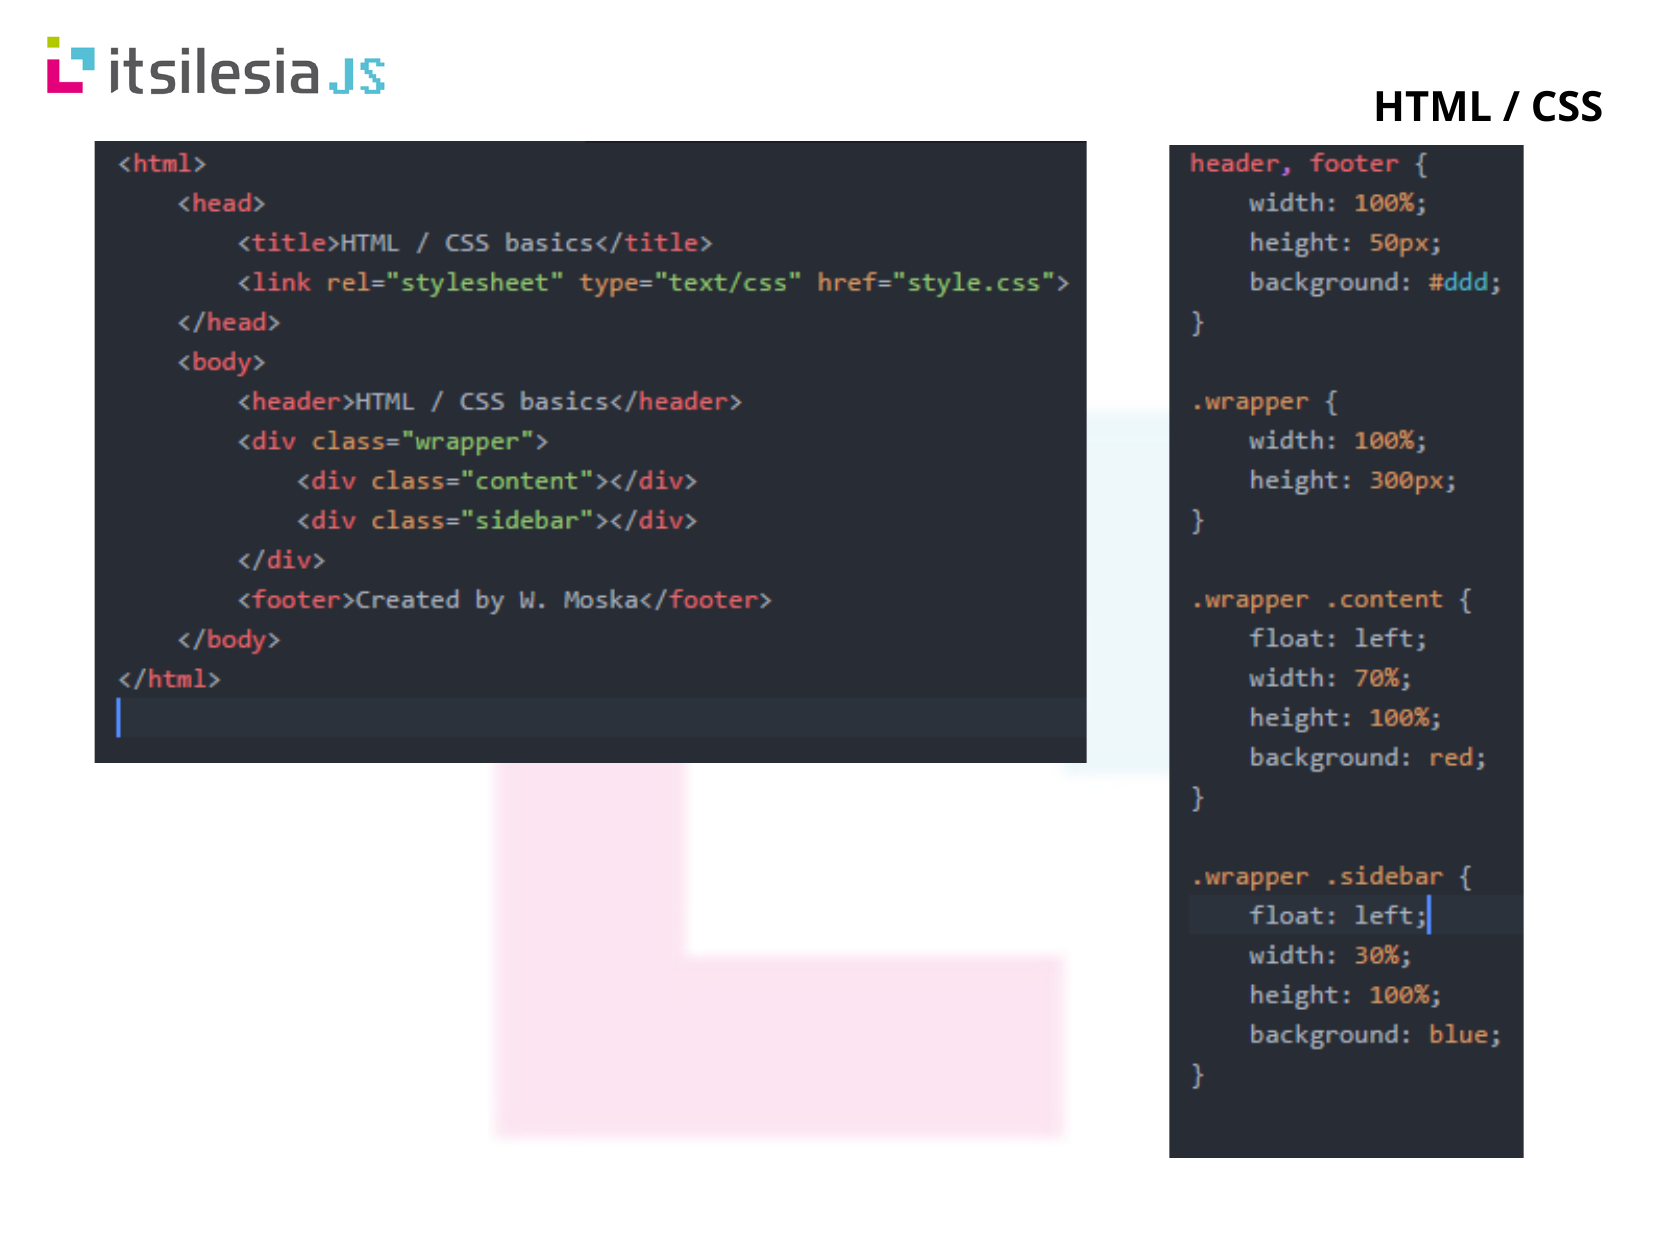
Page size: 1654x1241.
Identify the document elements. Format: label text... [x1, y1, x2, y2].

text_box HTML / CSS [177, 41, 1619, 136]
picture [0, 0, 1654, 1241]
